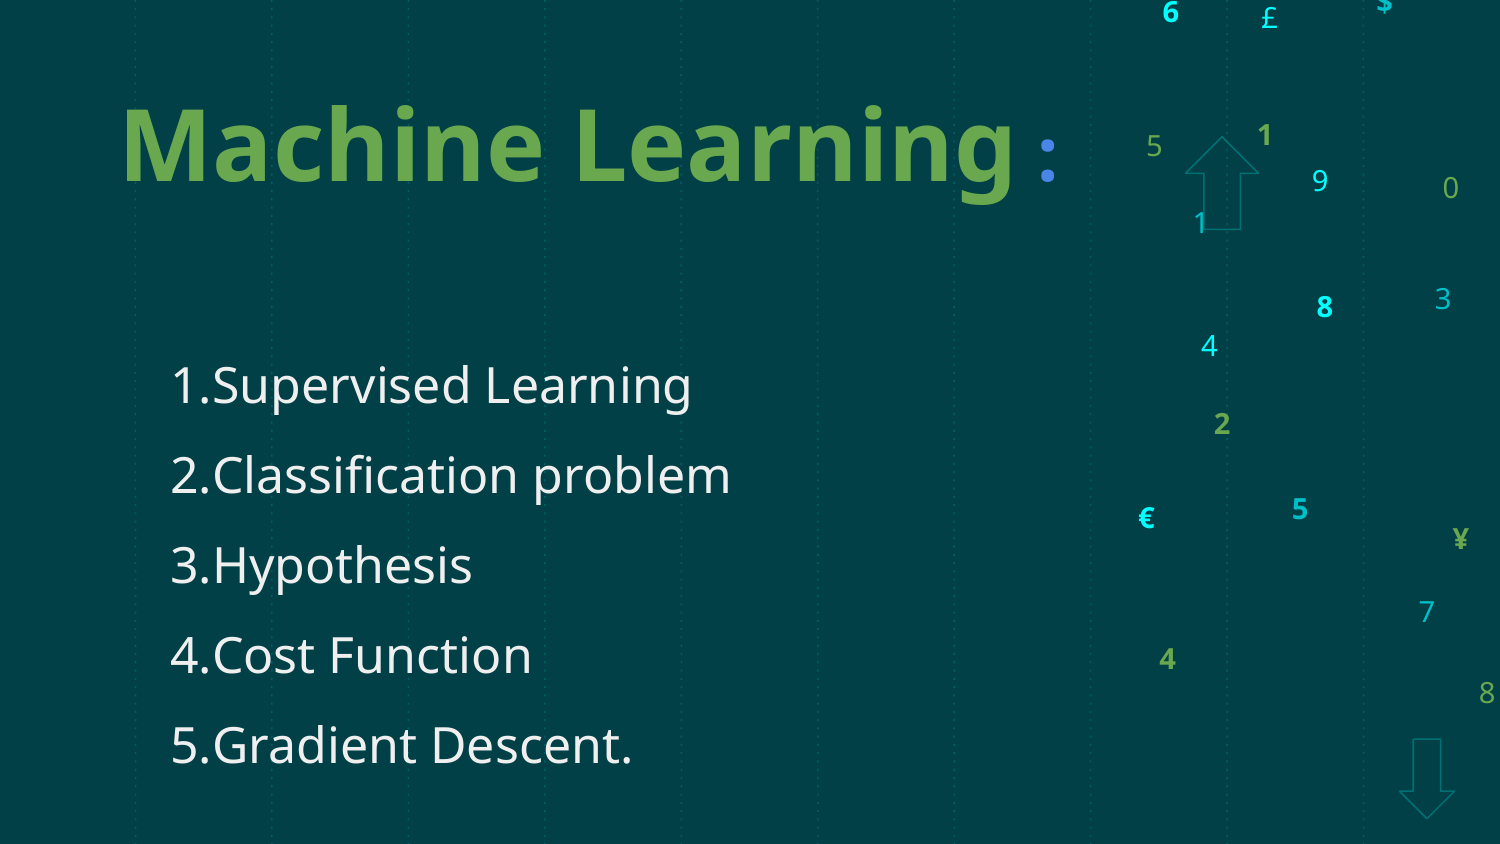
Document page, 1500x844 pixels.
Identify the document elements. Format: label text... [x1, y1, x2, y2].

title Machine Learning : [103, 102, 1141, 217]
list Supervised Learning Classification problem Hypothesis Cost Function Gradient Descent. [117, 308, 966, 673]
